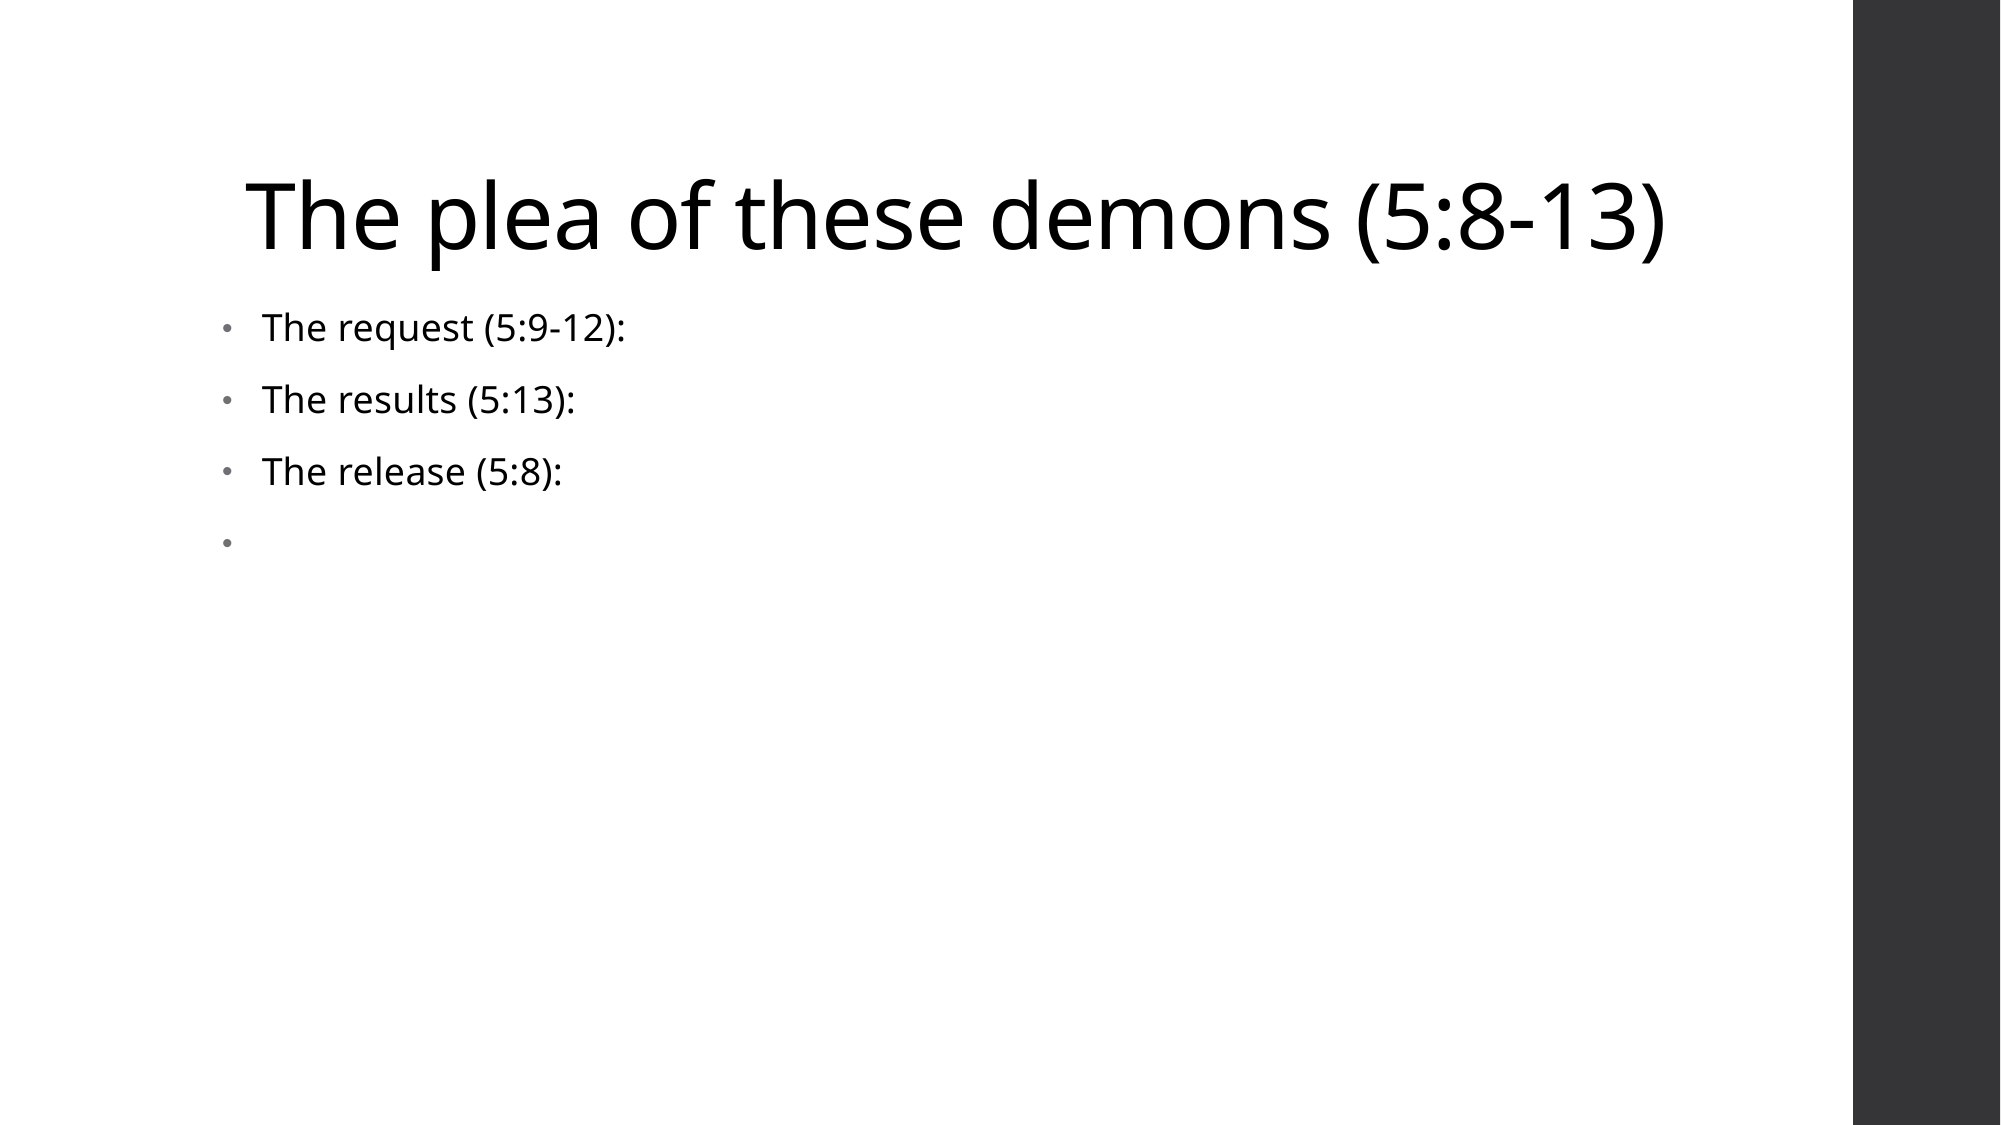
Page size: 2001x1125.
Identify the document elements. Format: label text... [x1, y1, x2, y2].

list The request (5:9-12): The results (5:13): The release (5:8): [206, 299, 1617, 1014]
title The plea of these demons (5:8-13) [206, 60, 1797, 278]
